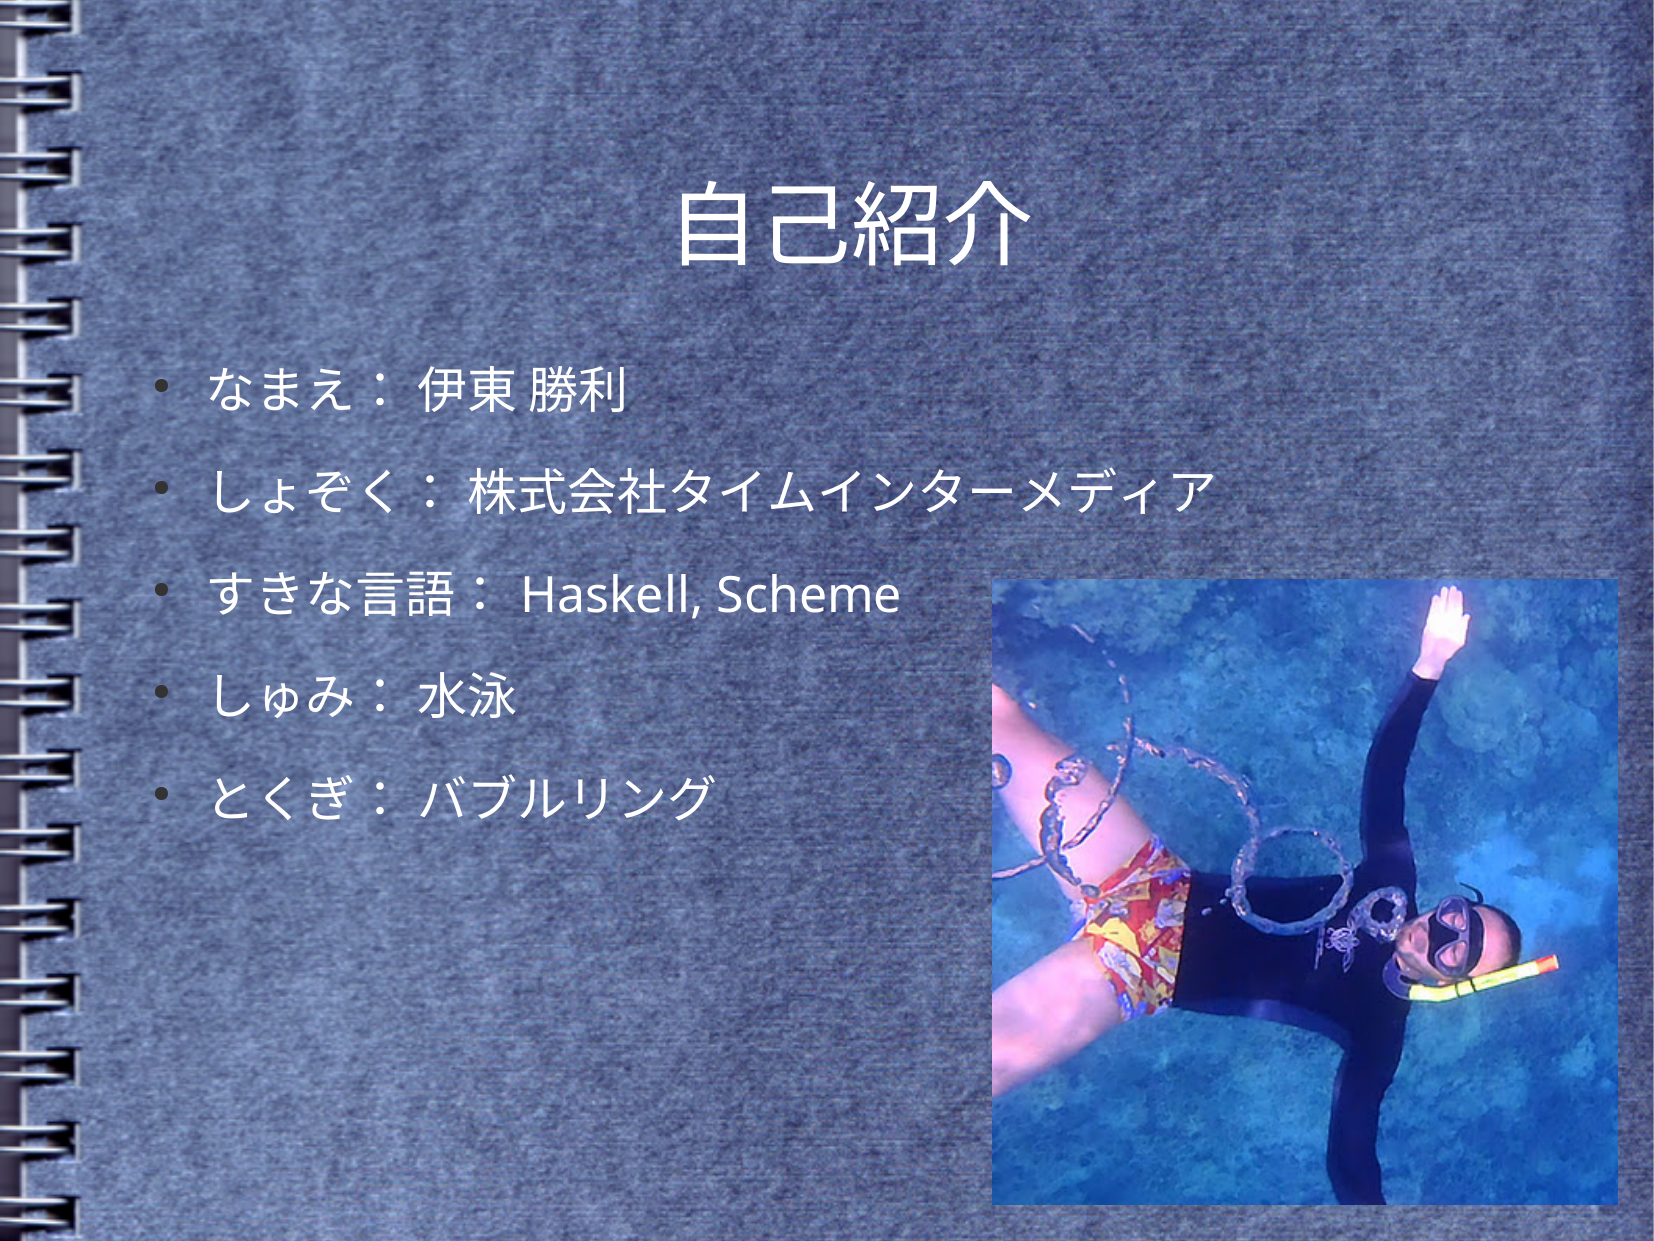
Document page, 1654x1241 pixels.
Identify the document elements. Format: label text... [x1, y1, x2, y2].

title 自己紹介 [121, 114, 1534, 322]
picture [0, 0, 1654, 1241]
list なまえ： 伊東 勝利 しょぞく： 株式会社タイムインターメディア すきな言語：Haskell, Scheme しゅみ： 水泳 とくぎ： バブルリング [134, 350, 1516, 1133]
